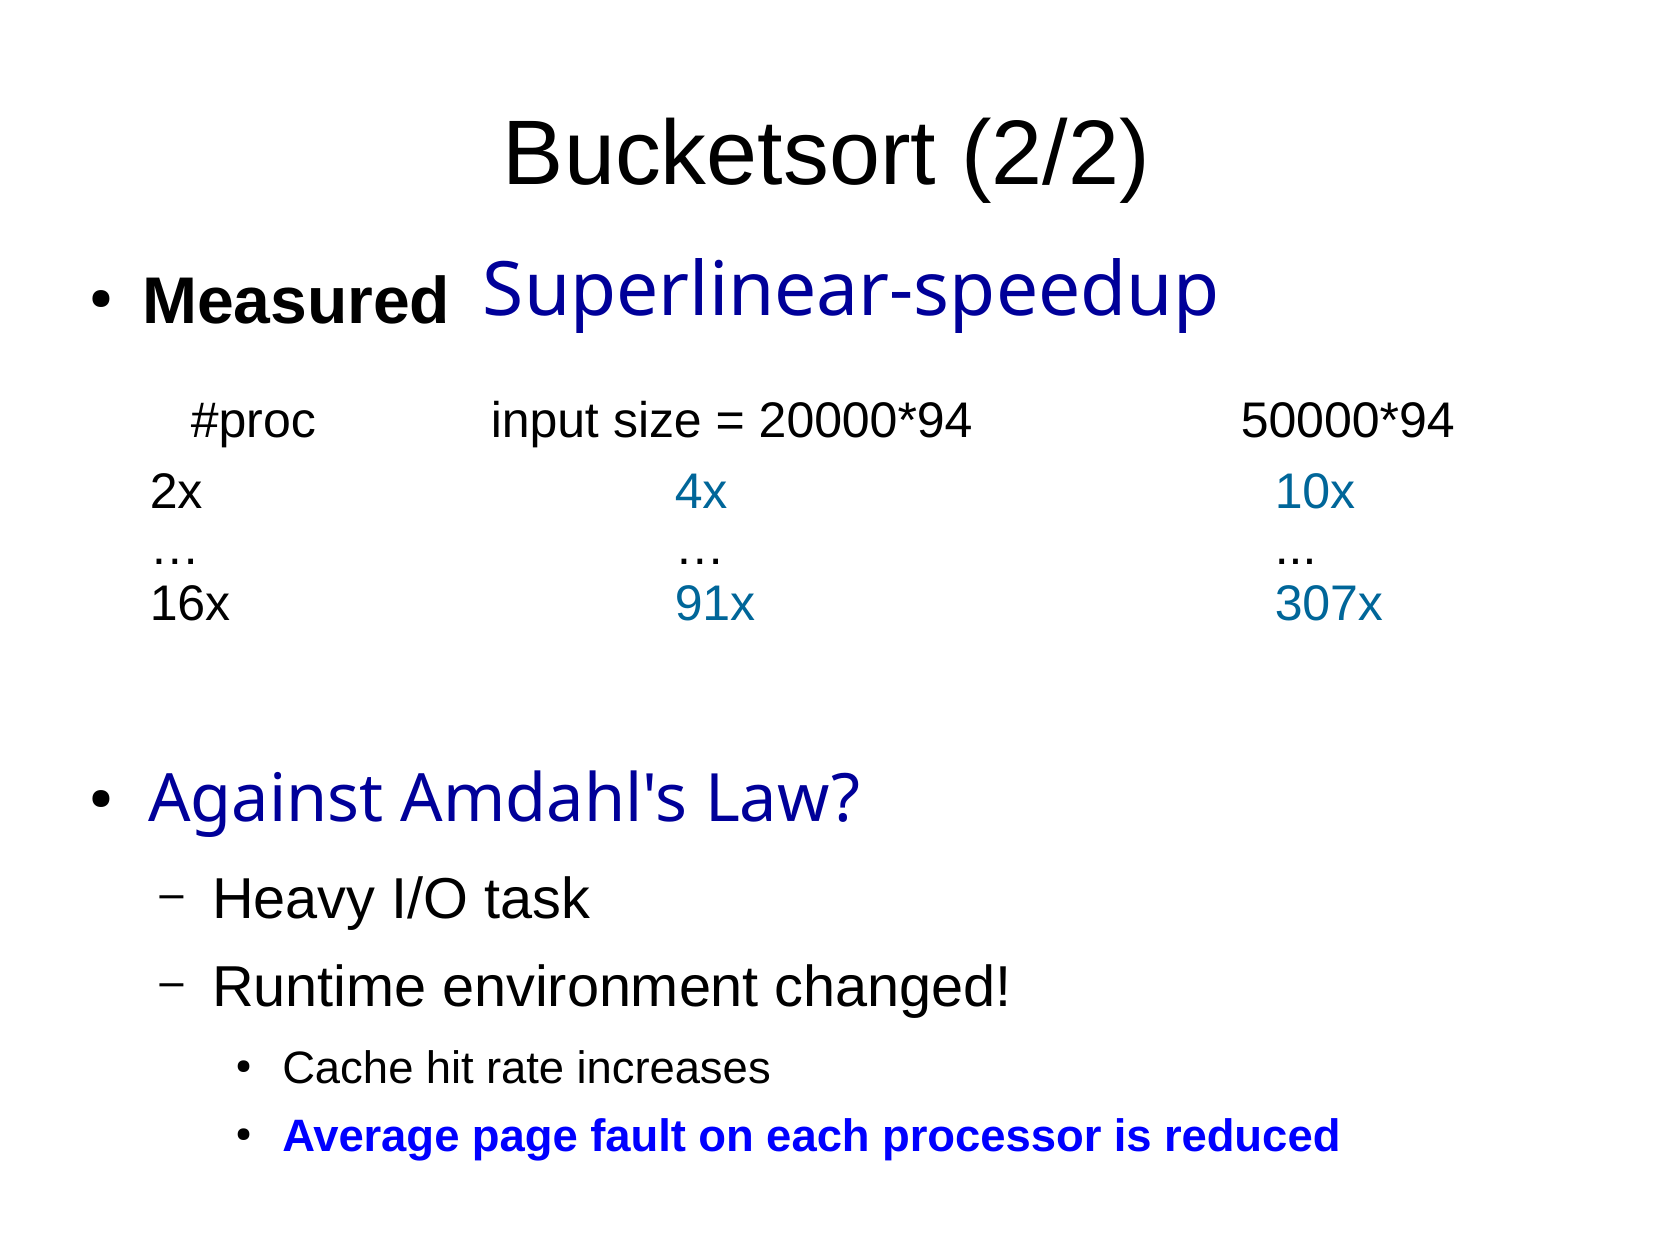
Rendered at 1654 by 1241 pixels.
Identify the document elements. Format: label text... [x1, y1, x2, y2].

text_box Against Amdahl's Law? [133, 742, 925, 878]
list Measured Heavy I/O task Runtime environment changed! Cache hit rate increases Average page fault on each processor is reduced [71, 263, 1561, 455]
list Measured Heavy I/O task Runtime environment changed! Cache hit rate increases Average page fault on each processor is reduced [71, 640, 1561, 1164]
text_box Superlinear-speedup [468, 227, 1363, 363]
text_box #proc input size = 20000*94 50000*94 [120, 392, 1471, 455]
title Bucketsort (2/2) [82, 49, 1571, 257]
text_box 2x 4x 10x … … ... 16x 91x 307x [0, 455, 1571, 640]
